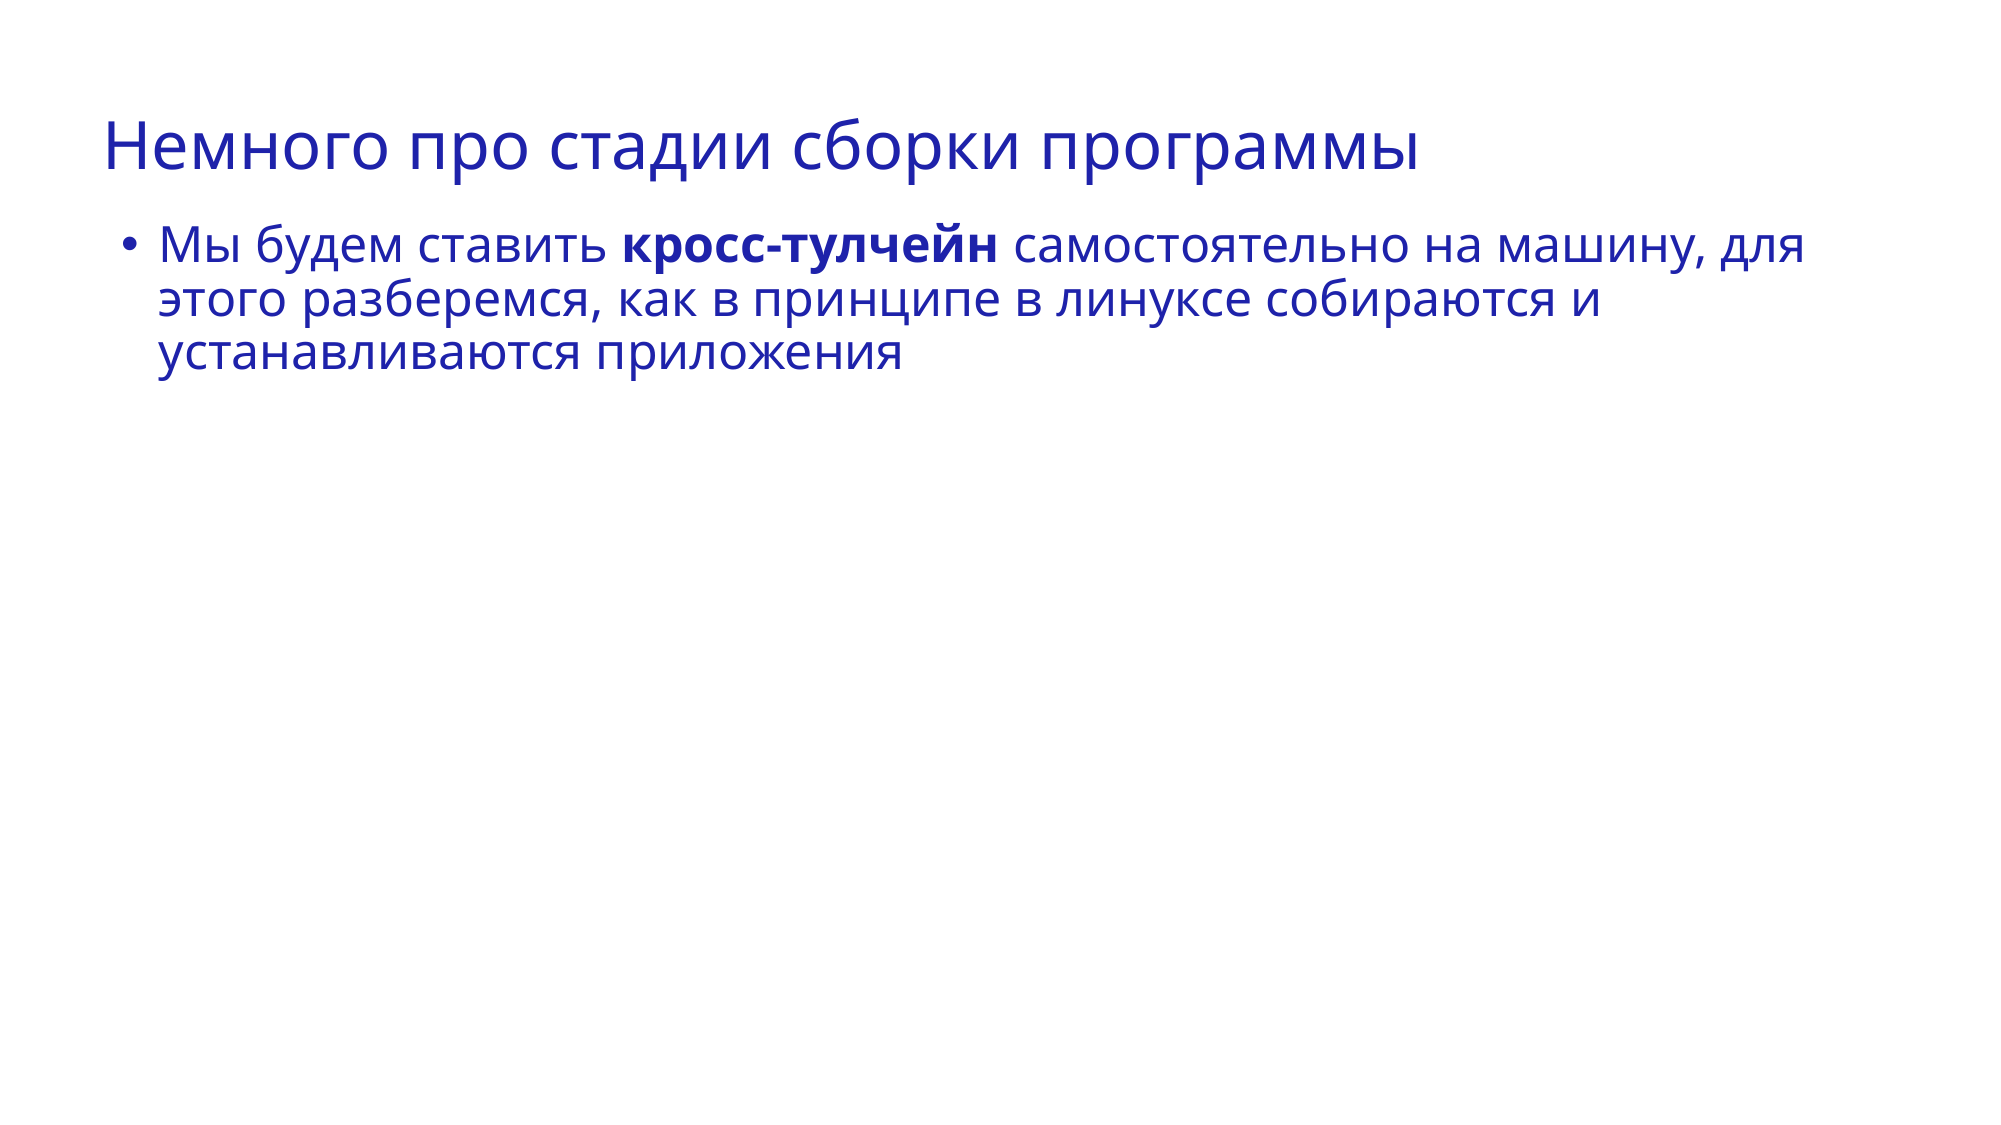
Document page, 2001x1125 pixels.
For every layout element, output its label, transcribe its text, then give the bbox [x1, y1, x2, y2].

title Немного про стадии сборки программы [102, 109, 1646, 205]
list Мы будем ставить кросс-тулчейн самостоятельно на машину, для этого разберемся, как в принципе в линуксе собираются и устанавливаются приложения [121, 218, 1829, 1012]
